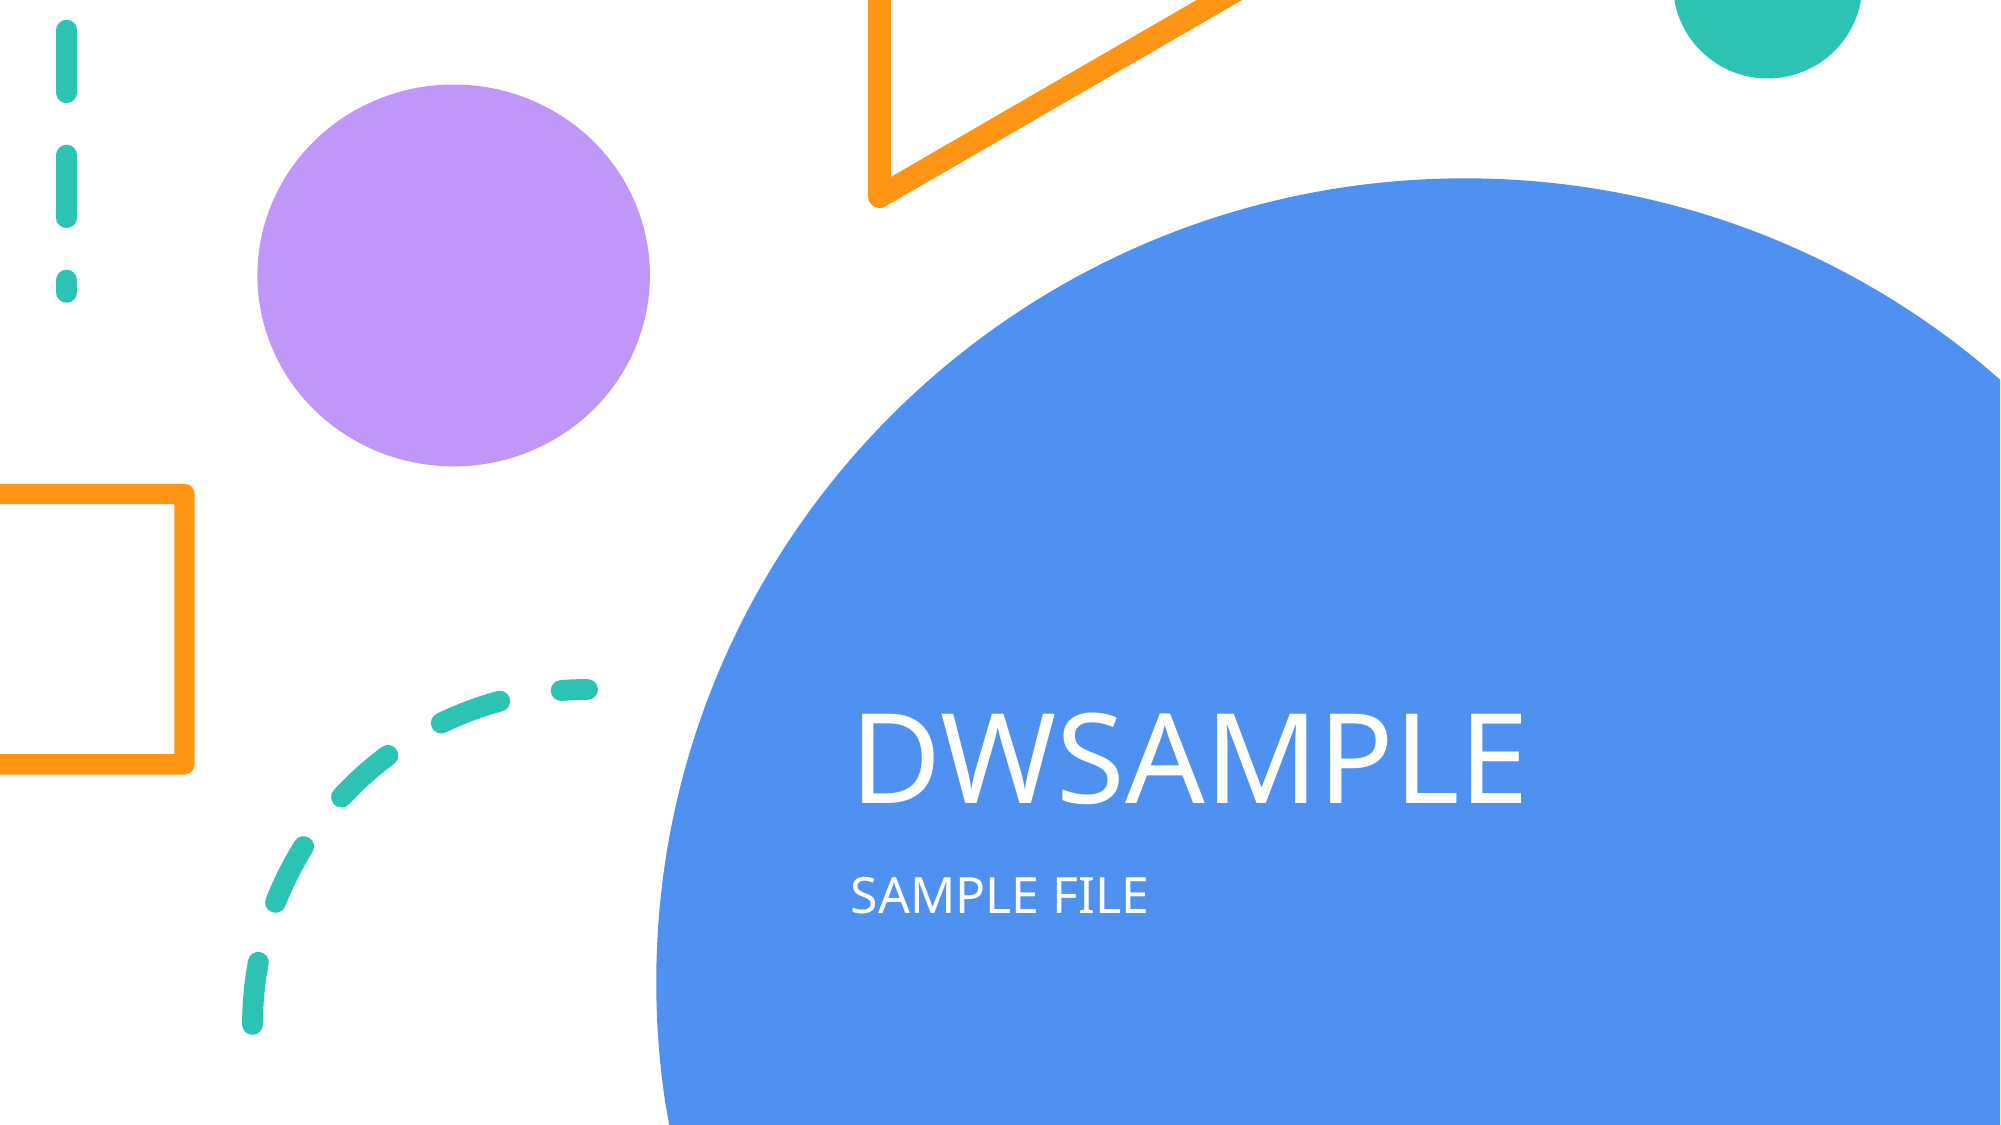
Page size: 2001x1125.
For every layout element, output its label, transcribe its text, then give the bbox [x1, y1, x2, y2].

title DWSAMPLE [835, 450, 1917, 842]
subtitle SAMPLE FILE [835, 856, 1917, 1021]
